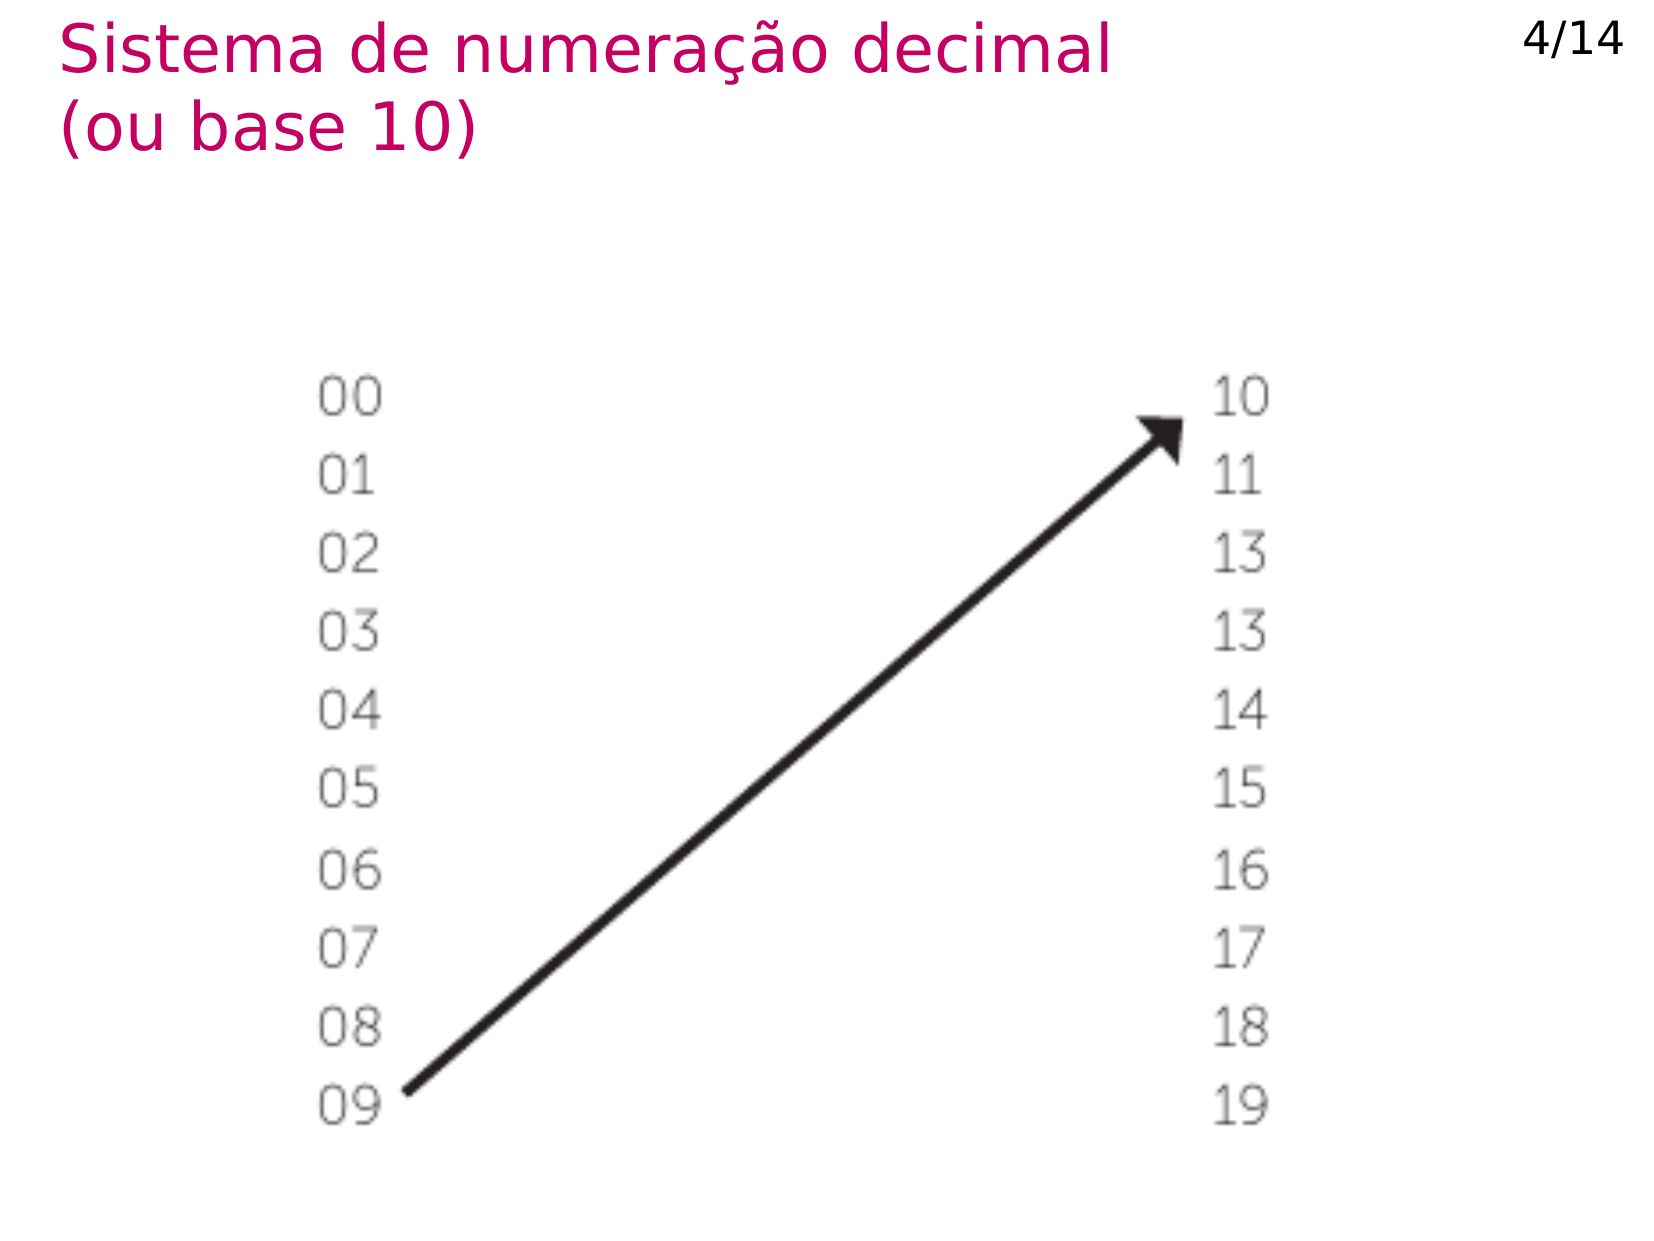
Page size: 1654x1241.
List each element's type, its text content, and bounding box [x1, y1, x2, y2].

title Sistema de numeração decimal (ou base 10) [59, 10, 1625, 167]
picture [268, 342, 1312, 1158]
